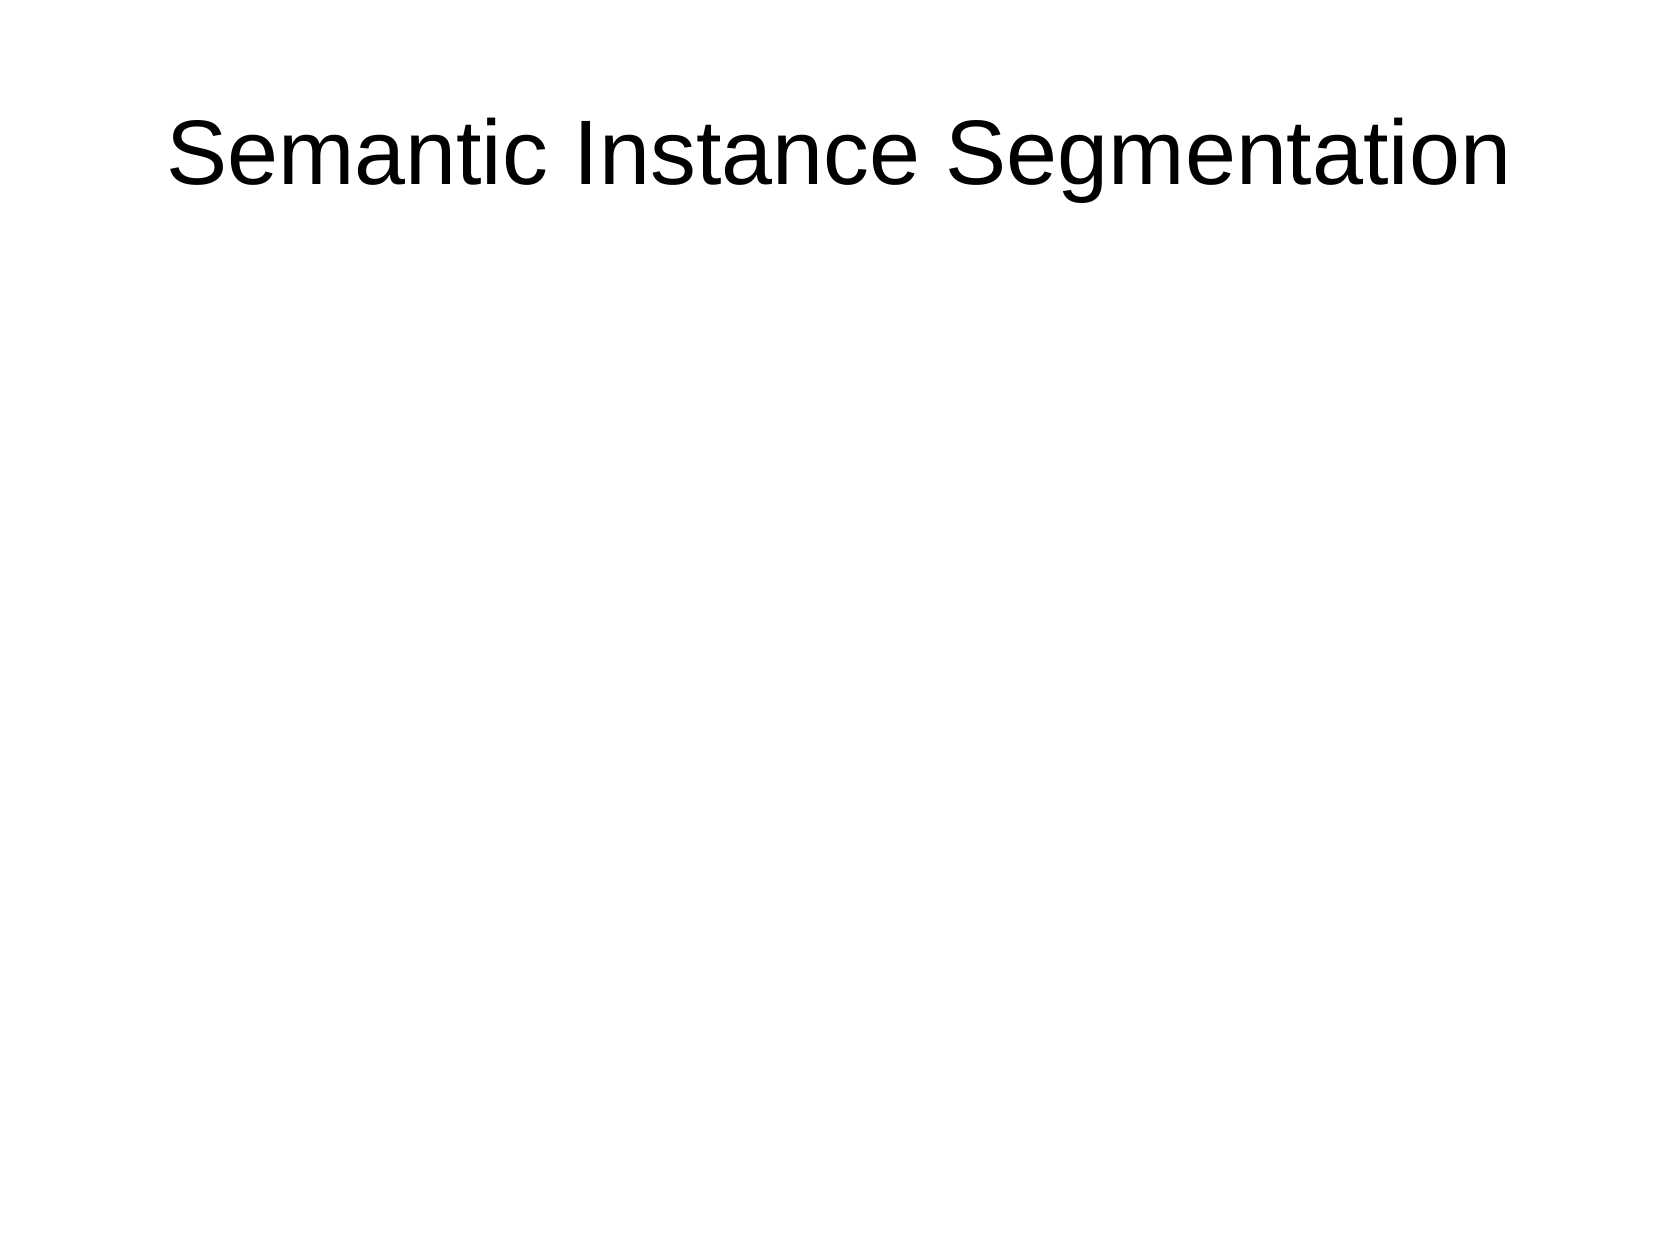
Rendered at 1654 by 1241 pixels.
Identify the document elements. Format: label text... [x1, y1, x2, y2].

title Semantic Instance Segmentation [82, 49, 1571, 257]
